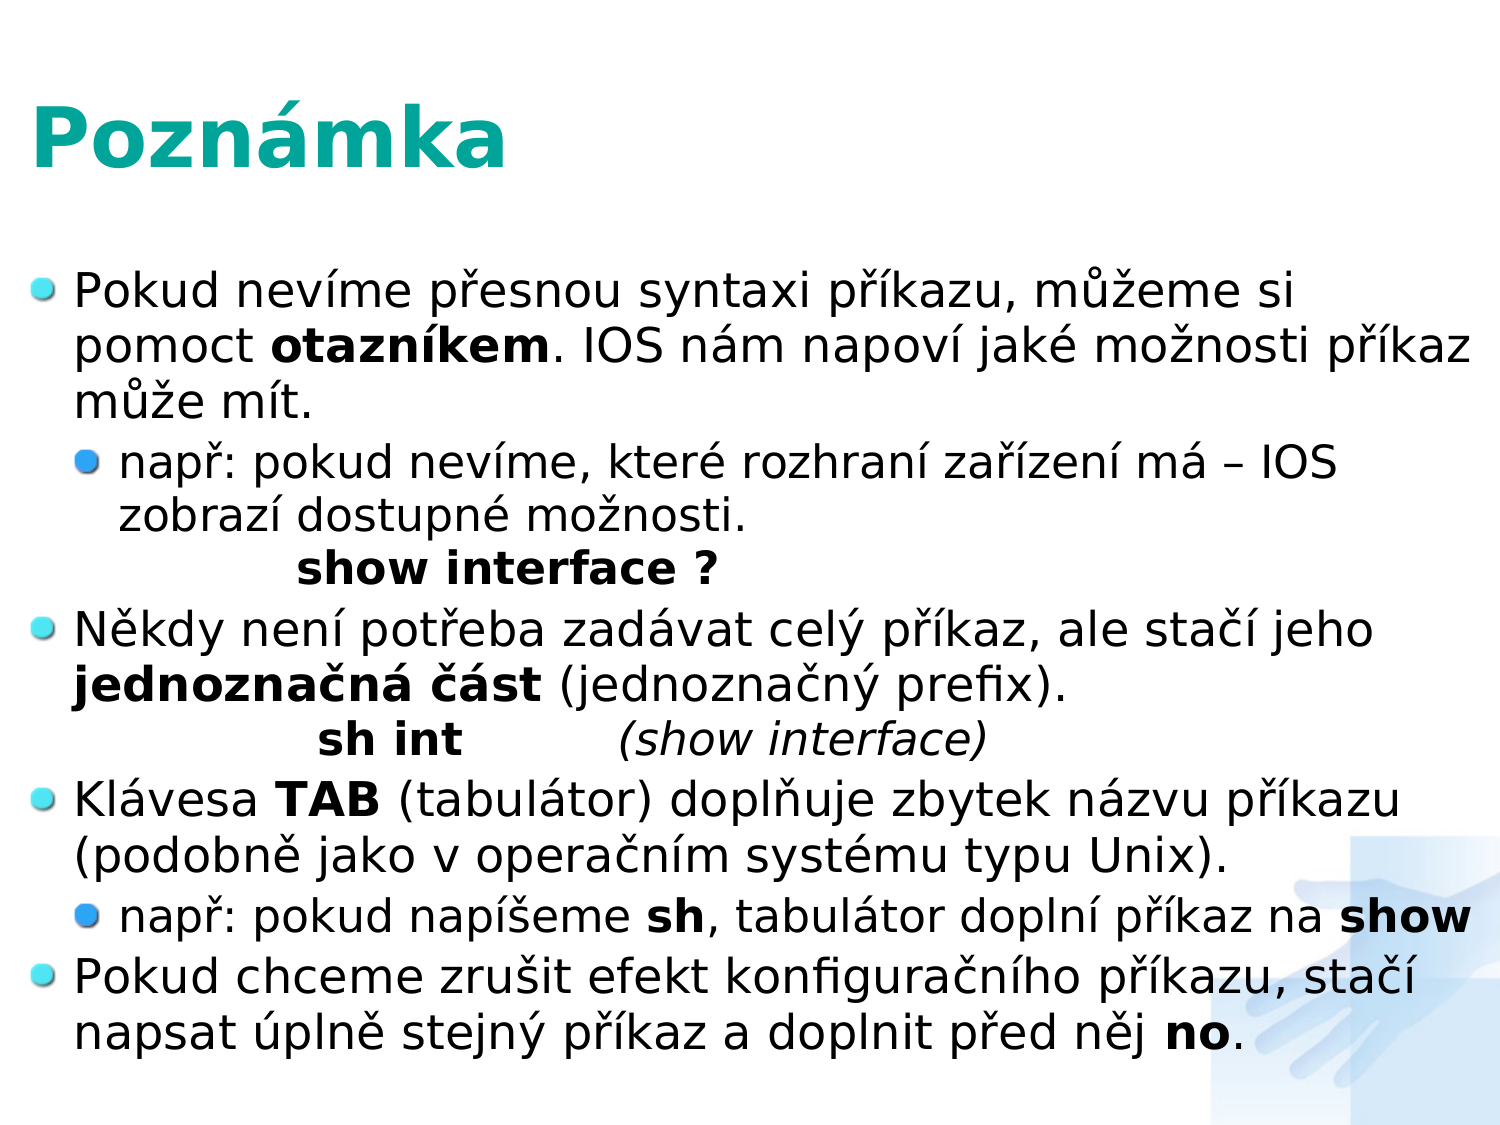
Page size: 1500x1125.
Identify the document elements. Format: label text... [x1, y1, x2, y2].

list Pokud nevíme přesnou syntaxi příkazu, můžeme si pomoct otazníkem. IOS nám napoví jaké možnosti příkaz může mít. např: pokud nevíme, které rozhraní zařízení má – IOS zobrazí dostupné možnosti. show interface ? Někdy není potřeba zadávat celý příkaz, ale stačí jeho jednoznačná část (jednoznačný prefix). sh int (show interface) Klávesa TAB (tabulátor) doplňuje zbytek názvu příkazu (podobně jako v operačním systému typu Unix). např: pokud napíšeme sh, tabulátor doplní příkaz na show Pokud chceme zrušit efekt konfiguračního příkazu, stačí napsat úplně stejný příkaz a doplnit před něj no. [29, 262, 1477, 1093]
title Poznámka [29, 21, 1477, 257]
picture [0, 0, 1500, 1125]
